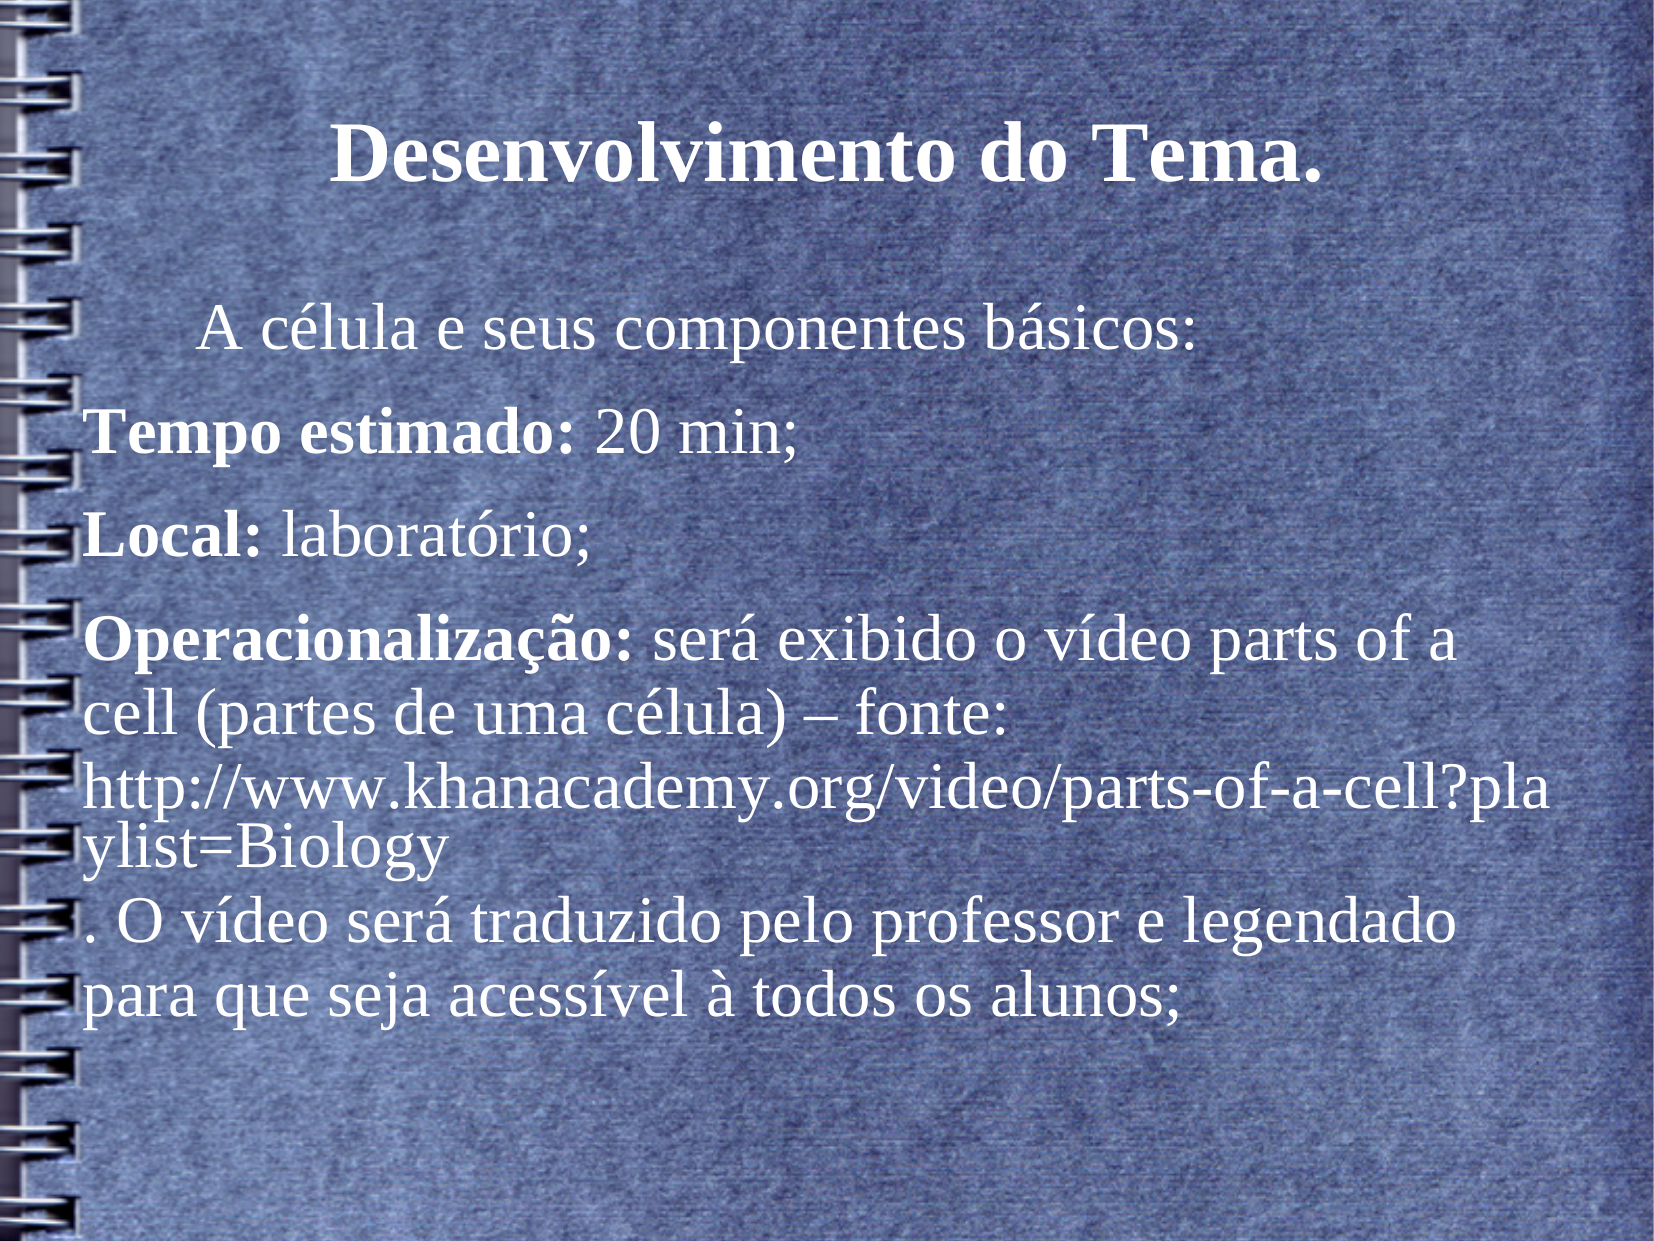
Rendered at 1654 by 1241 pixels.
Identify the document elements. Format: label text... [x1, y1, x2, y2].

picture [0, 0, 1654, 1241]
list A célula e seus componentes básicos: Tempo estimado: 20 min; Local: laboratório; Operacionalização: será exibido o vídeo parts of a cell (partes de uma célula) – fonte: http://www.khanacademy.org/video/parts-of-a-cell?playlist=Biology. O vídeo será traduzido pelo professor e legendado para que seja acessível à todos os alunos; [82, 290, 1571, 1109]
title Desenvolvimento do Tema. [82, 49, 1571, 257]
